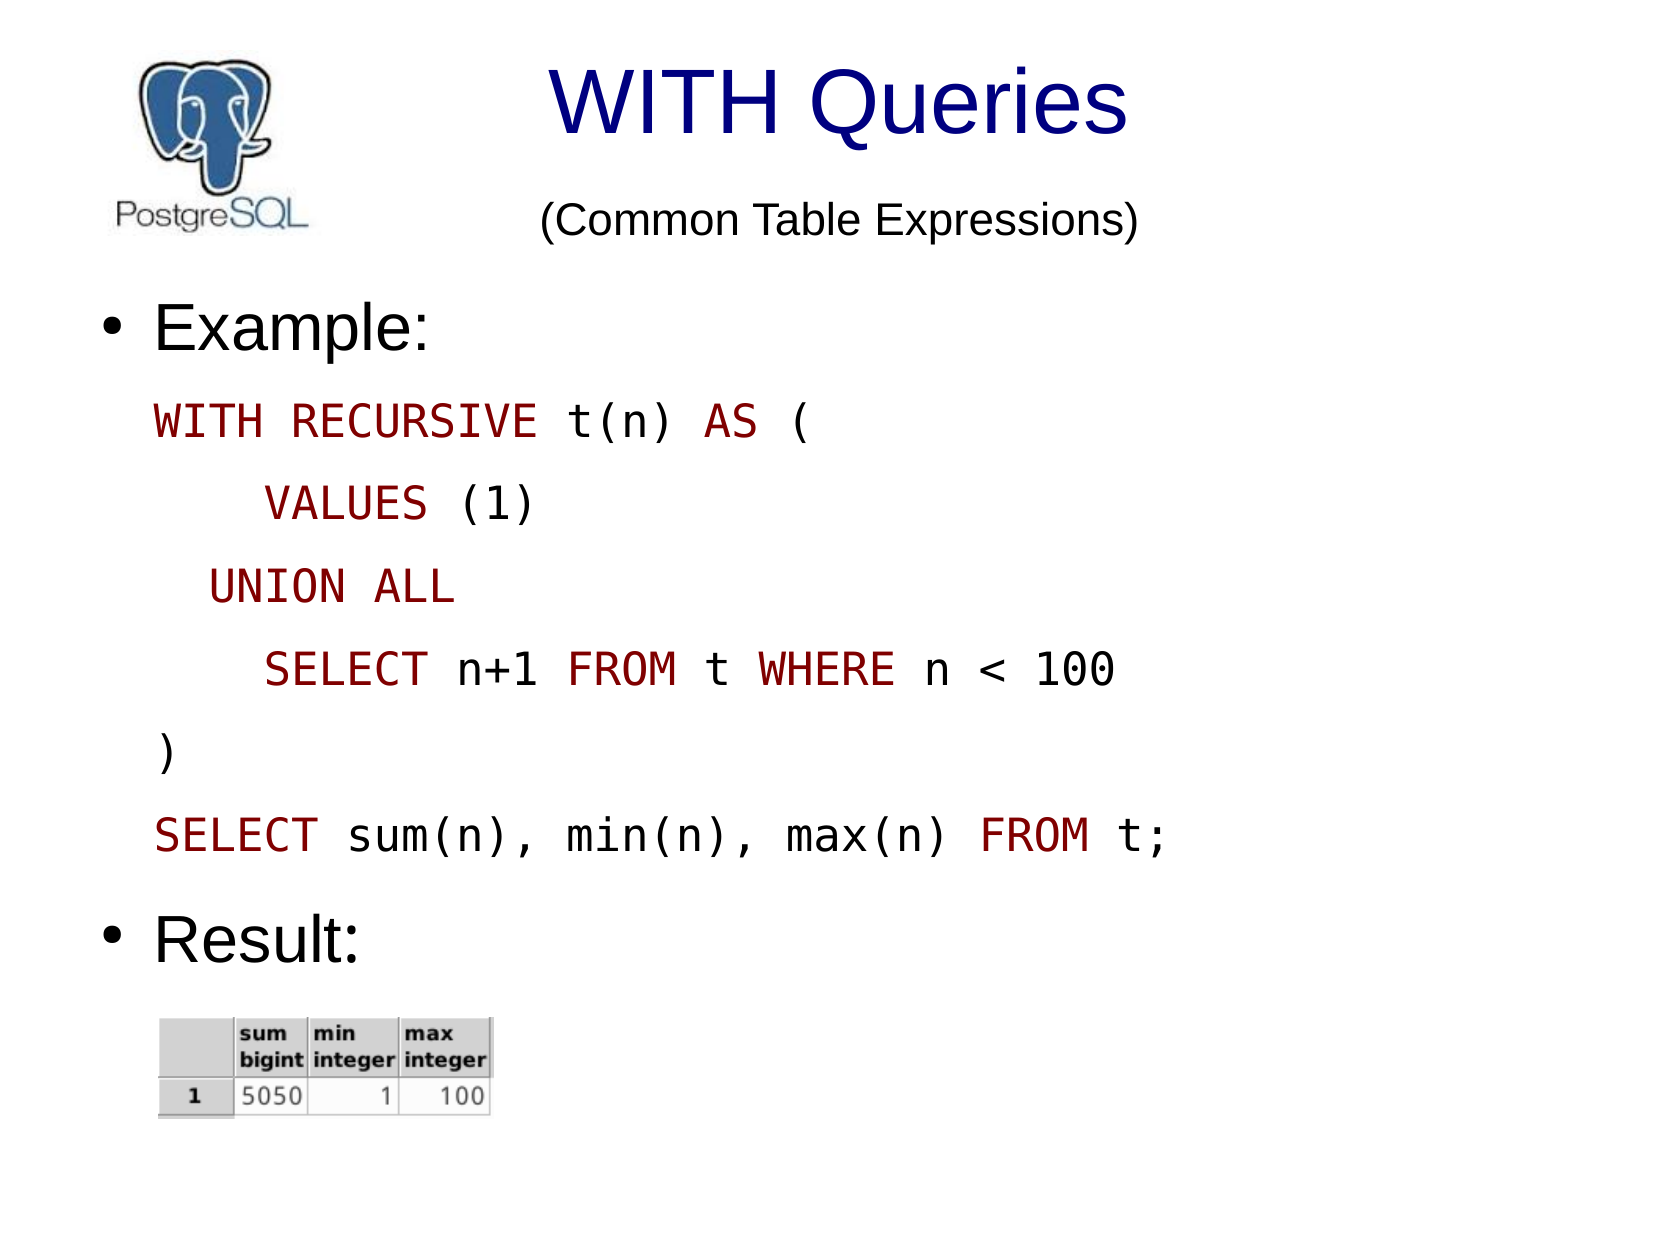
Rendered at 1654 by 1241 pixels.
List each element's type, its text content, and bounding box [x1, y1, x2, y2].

list Example: WITH RECURSIVE t(n) AS ( VALUES (1) UNION ALL SELECT n+1 FROM t WHERE n < 100 ) SELECT sum(n), min(n), max(n) FROM t; Result: [82, 290, 1538, 1010]
picture [158, 1017, 494, 1119]
title WITH Queries (Common Table Expressions) [82, 49, 1571, 257]
picture [58, 50, 356, 237]
